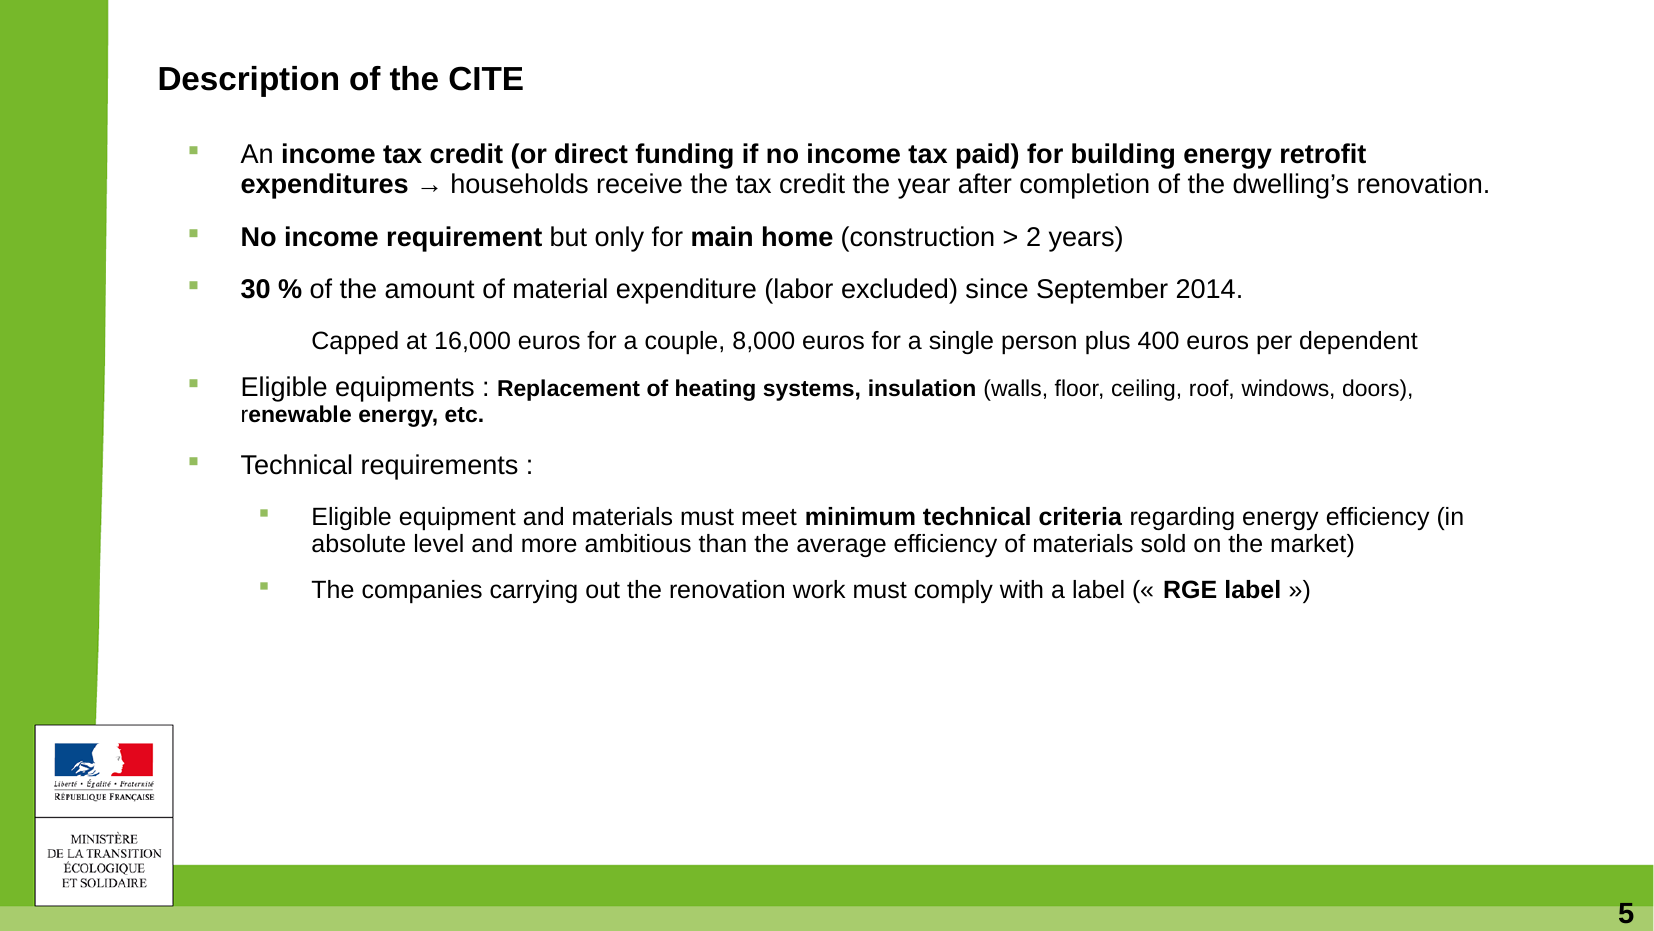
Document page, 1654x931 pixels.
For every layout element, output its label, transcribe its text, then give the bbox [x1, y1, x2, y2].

list An income tax credit (or direct funding if no income tax paid) for building energy retrofit expenditures → households receive the tax credit the year after completion of the dwelling’s renovation. No income requirement but only for main home (construction > 2 years) 30 % of the amount of material expenditure (labor excluded) since September 2014. Capped at 16,000 euros for a couple, 8,000 euros for a single person plus 400 euros per dependent Eligible equipments : Replacement of heating systems, insulation (walls, floor, ceiling, roof, windows, doors), renewable energy, etc. Technical requirements : Eligible equipment and materials must meet minimum technical criteria regarding energy efficiency (in absolute level and more ambitious than the average efficiency of materials sold on the market) The companies carrying out the renovation work must comply with a label (« RGE label ») [169, 139, 1499, 802]
title Description of the CITE [157, 40, 1571, 118]
picture [0, 0, 1654, 931]
